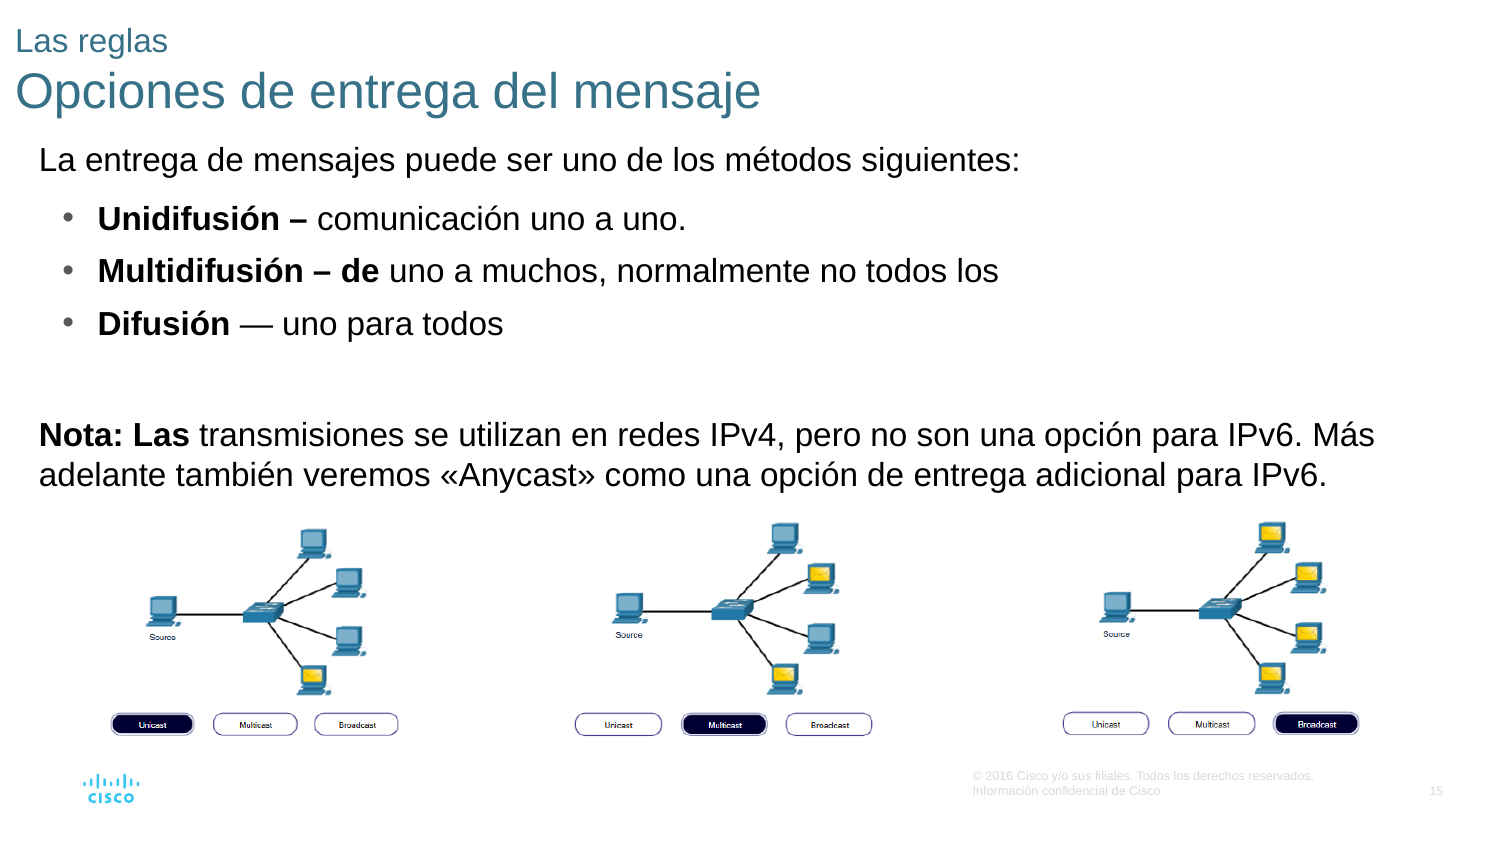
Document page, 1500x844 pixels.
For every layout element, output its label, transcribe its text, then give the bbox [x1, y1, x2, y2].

title Las reglas Opciones de entrega del mensaje [0, 6, 1500, 131]
list La entrega de mensajes puede ser uno de los métodos siguientes: Unidifusión – comunicación uno a uno. Multidifusión – de uno a muchos, normalmente no todos los Difusión — uno para todos Nota: Las transmisiones se utilizan en redes IPv4, pero no son una opción para IPv6. Más adelante también veremos «Anycast» como una opción de entrega adicional para IPv6. [23, 131, 1477, 501]
picture [1058, 520, 1365, 741]
picture [106, 520, 403, 741]
picture [573, 520, 877, 741]
